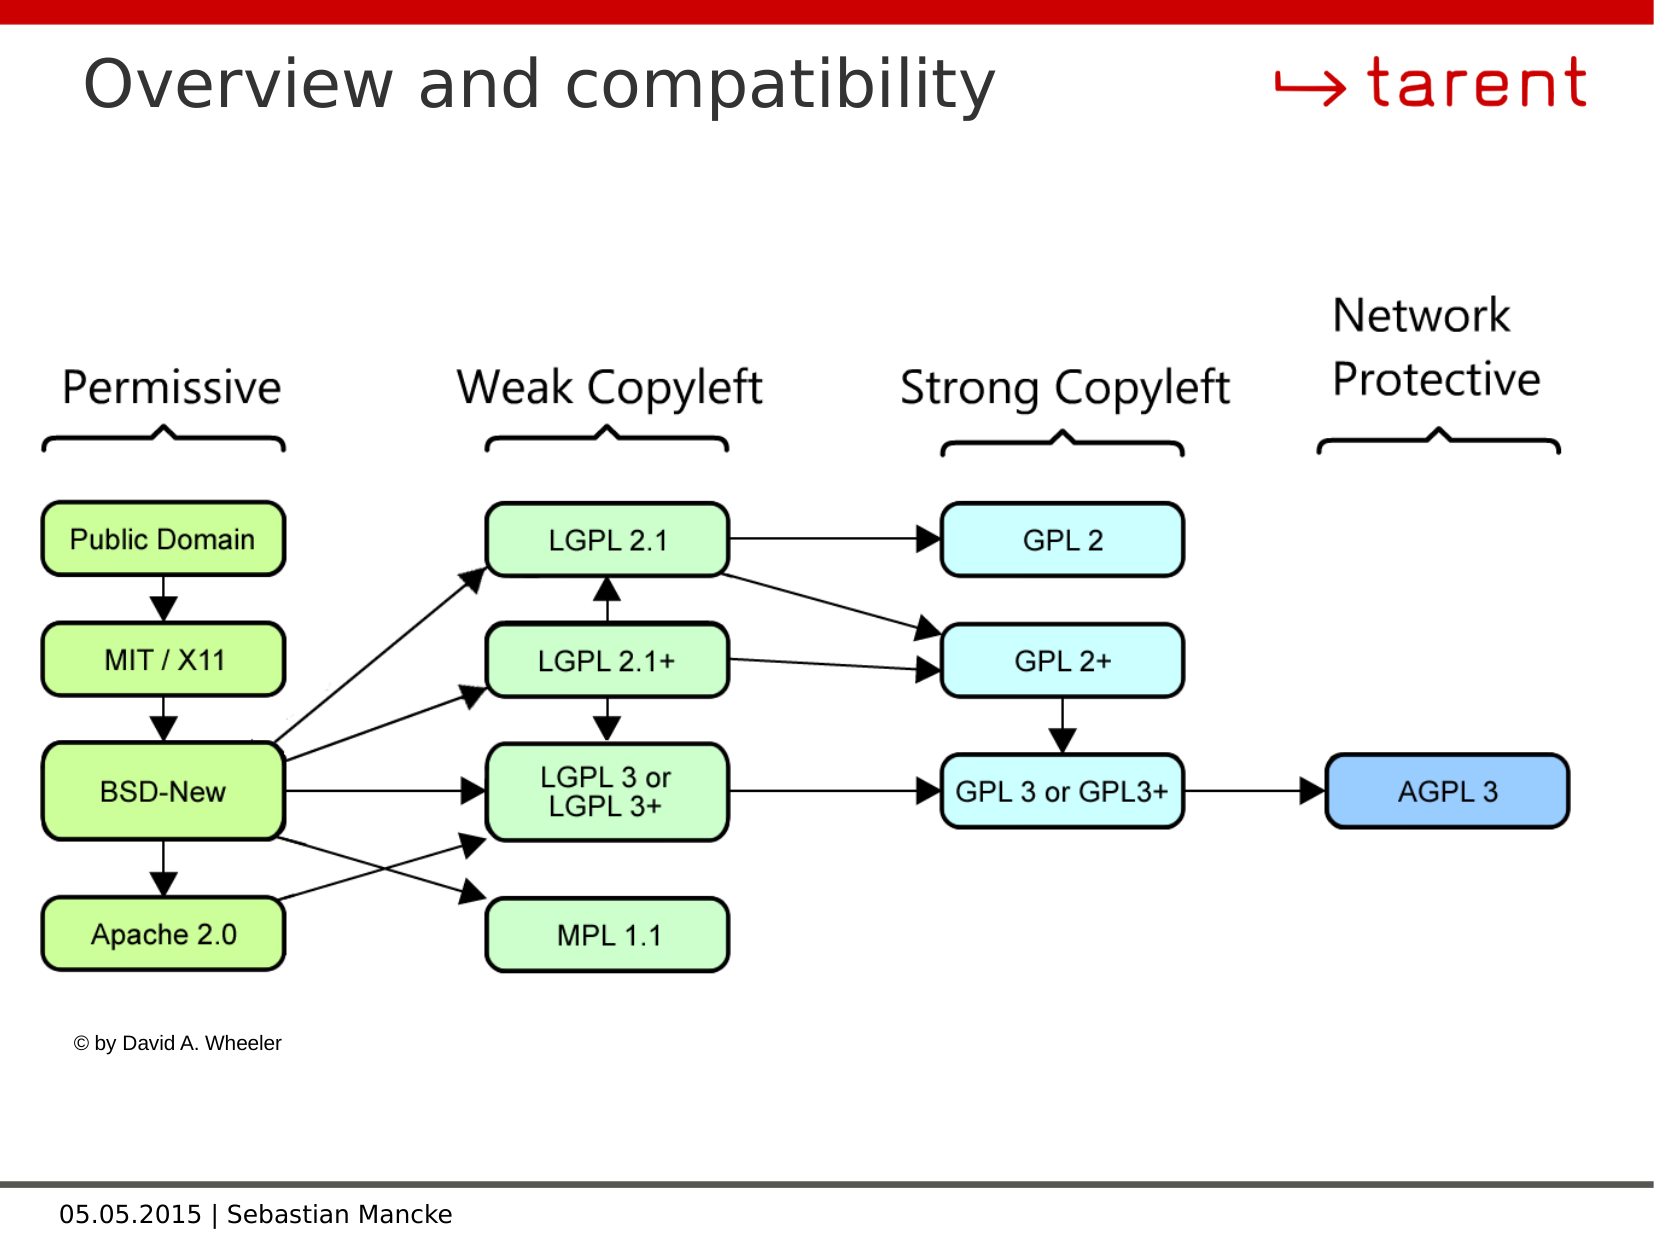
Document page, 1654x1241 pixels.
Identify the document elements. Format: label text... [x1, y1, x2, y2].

text_box © by David A. Wheeler [59, 1024, 384, 1087]
picture [0, 0, 1654, 26]
picture [0, 1181, 1654, 1188]
picture [1571, 51, 1612, 120]
picture [15, 257, 1630, 1006]
title Overview and compatibility [82, 42, 1571, 126]
